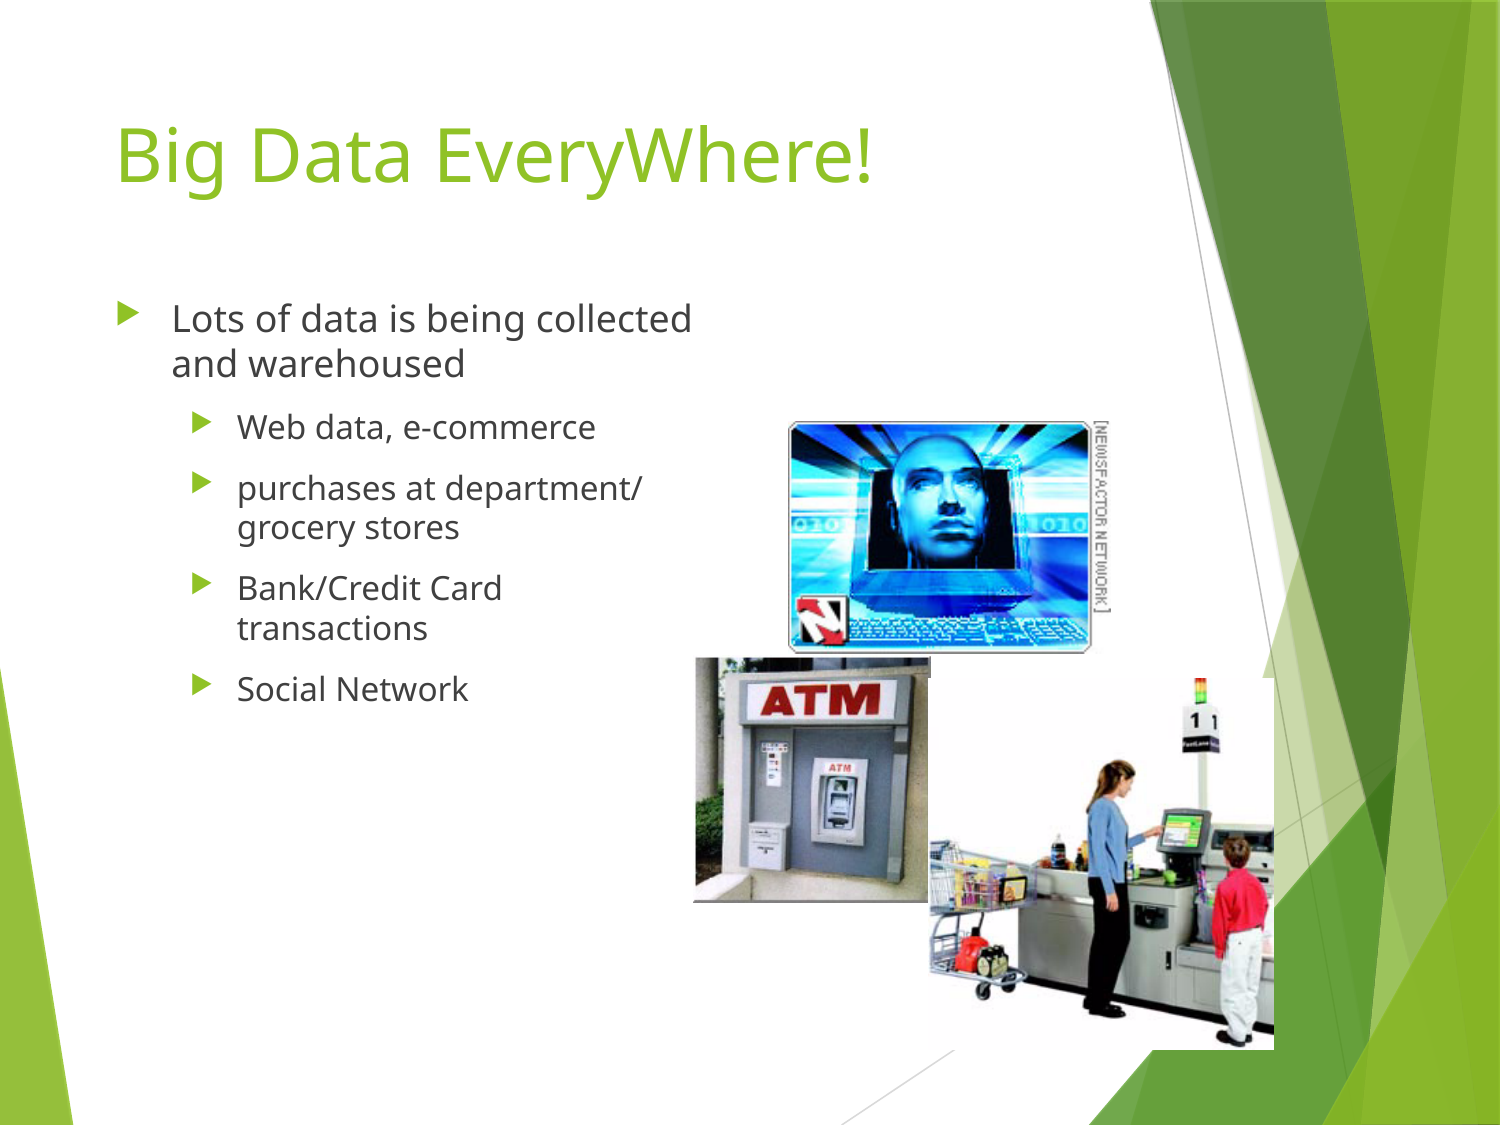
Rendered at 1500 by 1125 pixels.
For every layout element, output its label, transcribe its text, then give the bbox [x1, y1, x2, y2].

title Big Data EveryWhere! [99, 99, 1142, 238]
picture [689, 421, 1278, 1059]
list Lots of data is being collected and warehoused Web data, e-commerce purchases at department/ grocery stores Bank/Credit Card transactions Social Network [99, 287, 1142, 962]
